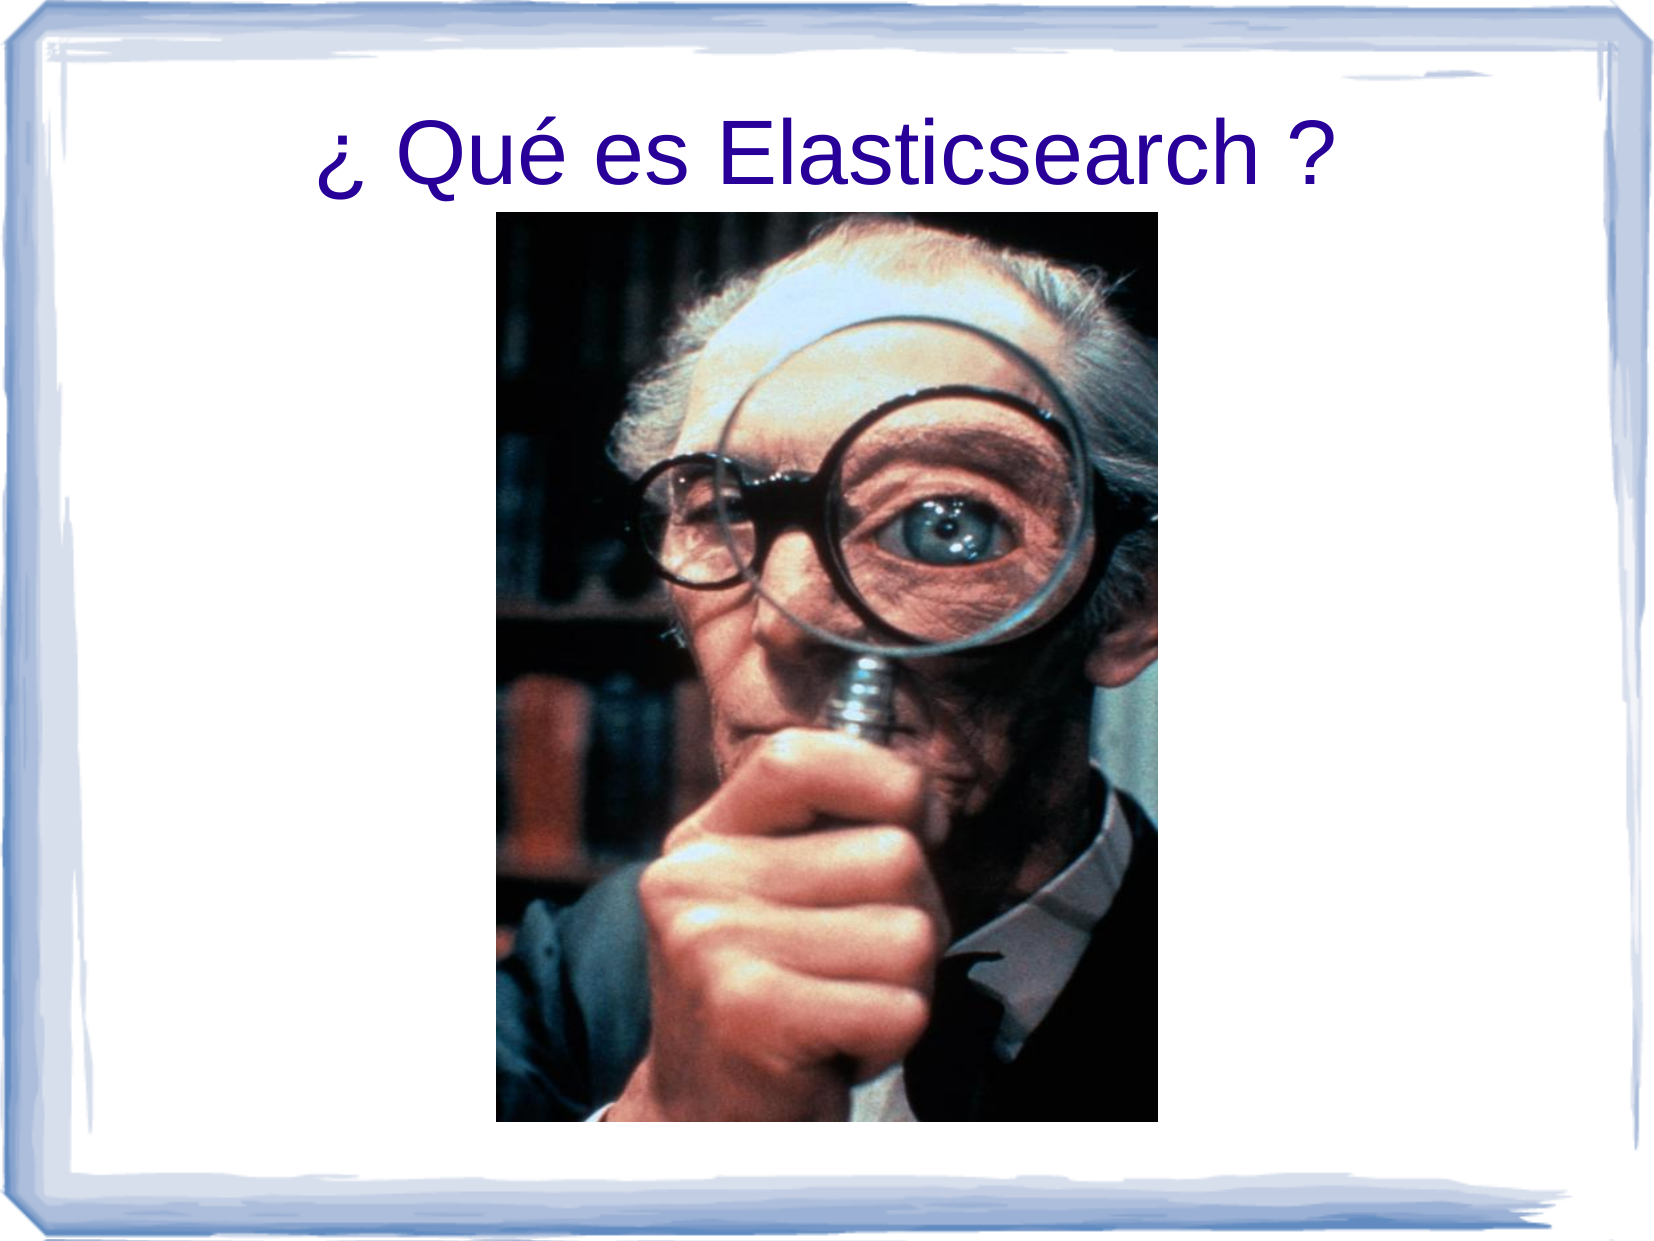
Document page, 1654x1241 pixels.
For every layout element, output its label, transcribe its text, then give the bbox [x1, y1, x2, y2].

picture [0, 0, 1654, 1241]
title ¿ Qué es Elasticsearch ? [82, 49, 1571, 257]
